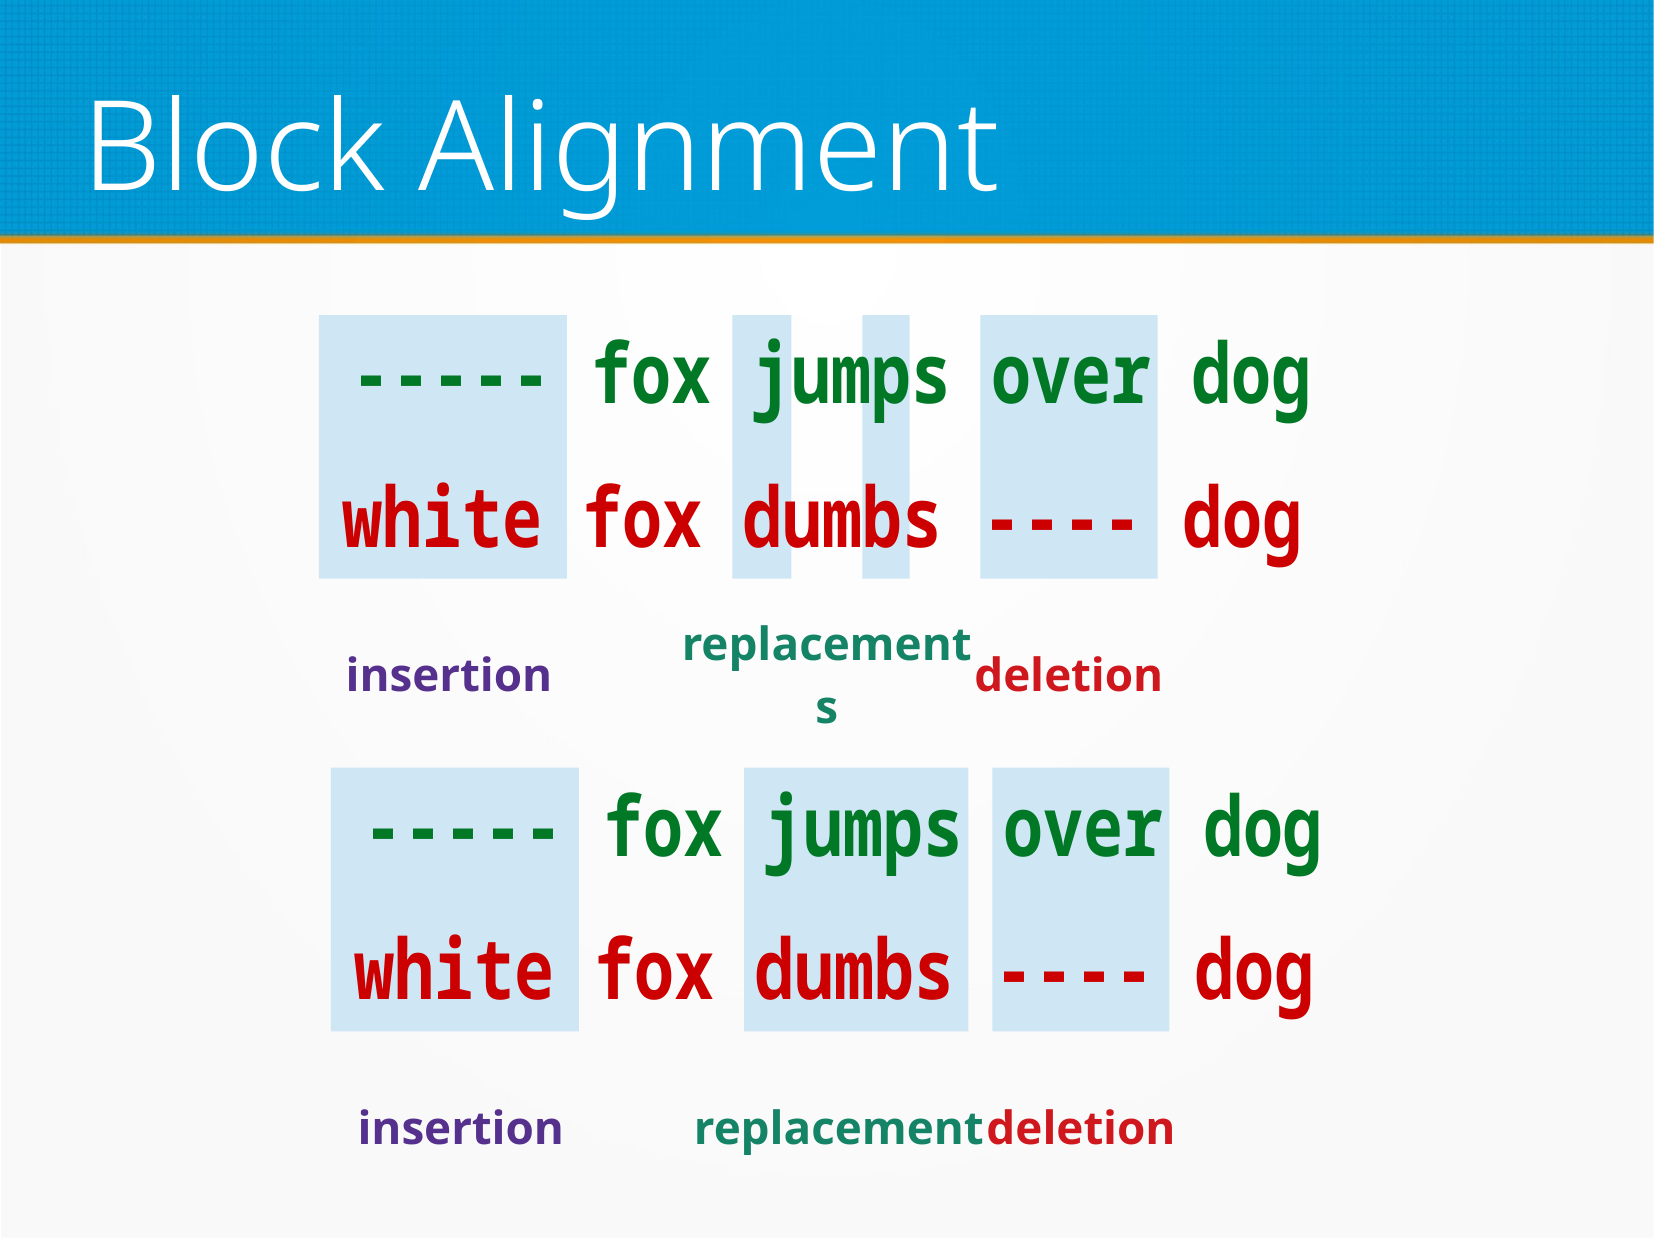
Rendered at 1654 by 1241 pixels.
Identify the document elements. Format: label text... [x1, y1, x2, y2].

text_box insertion [307, 1091, 615, 1162]
list ----- fox jumps over dog white fox dumbs ---- dog [94, 767, 1575, 1241]
picture [0, 233, 1654, 1241]
list ----- fox jumps over dog white fox dumbs ---- dog [82, 315, 1563, 804]
text_box deletion [927, 1092, 1235, 1162]
text_box replacements [673, 639, 915, 709]
text_box replacement [685, 1092, 927, 1162]
text_box deletion [915, 639, 1223, 709]
title Block Alignment [82, 19, 1571, 227]
text_box insertion [295, 639, 603, 709]
